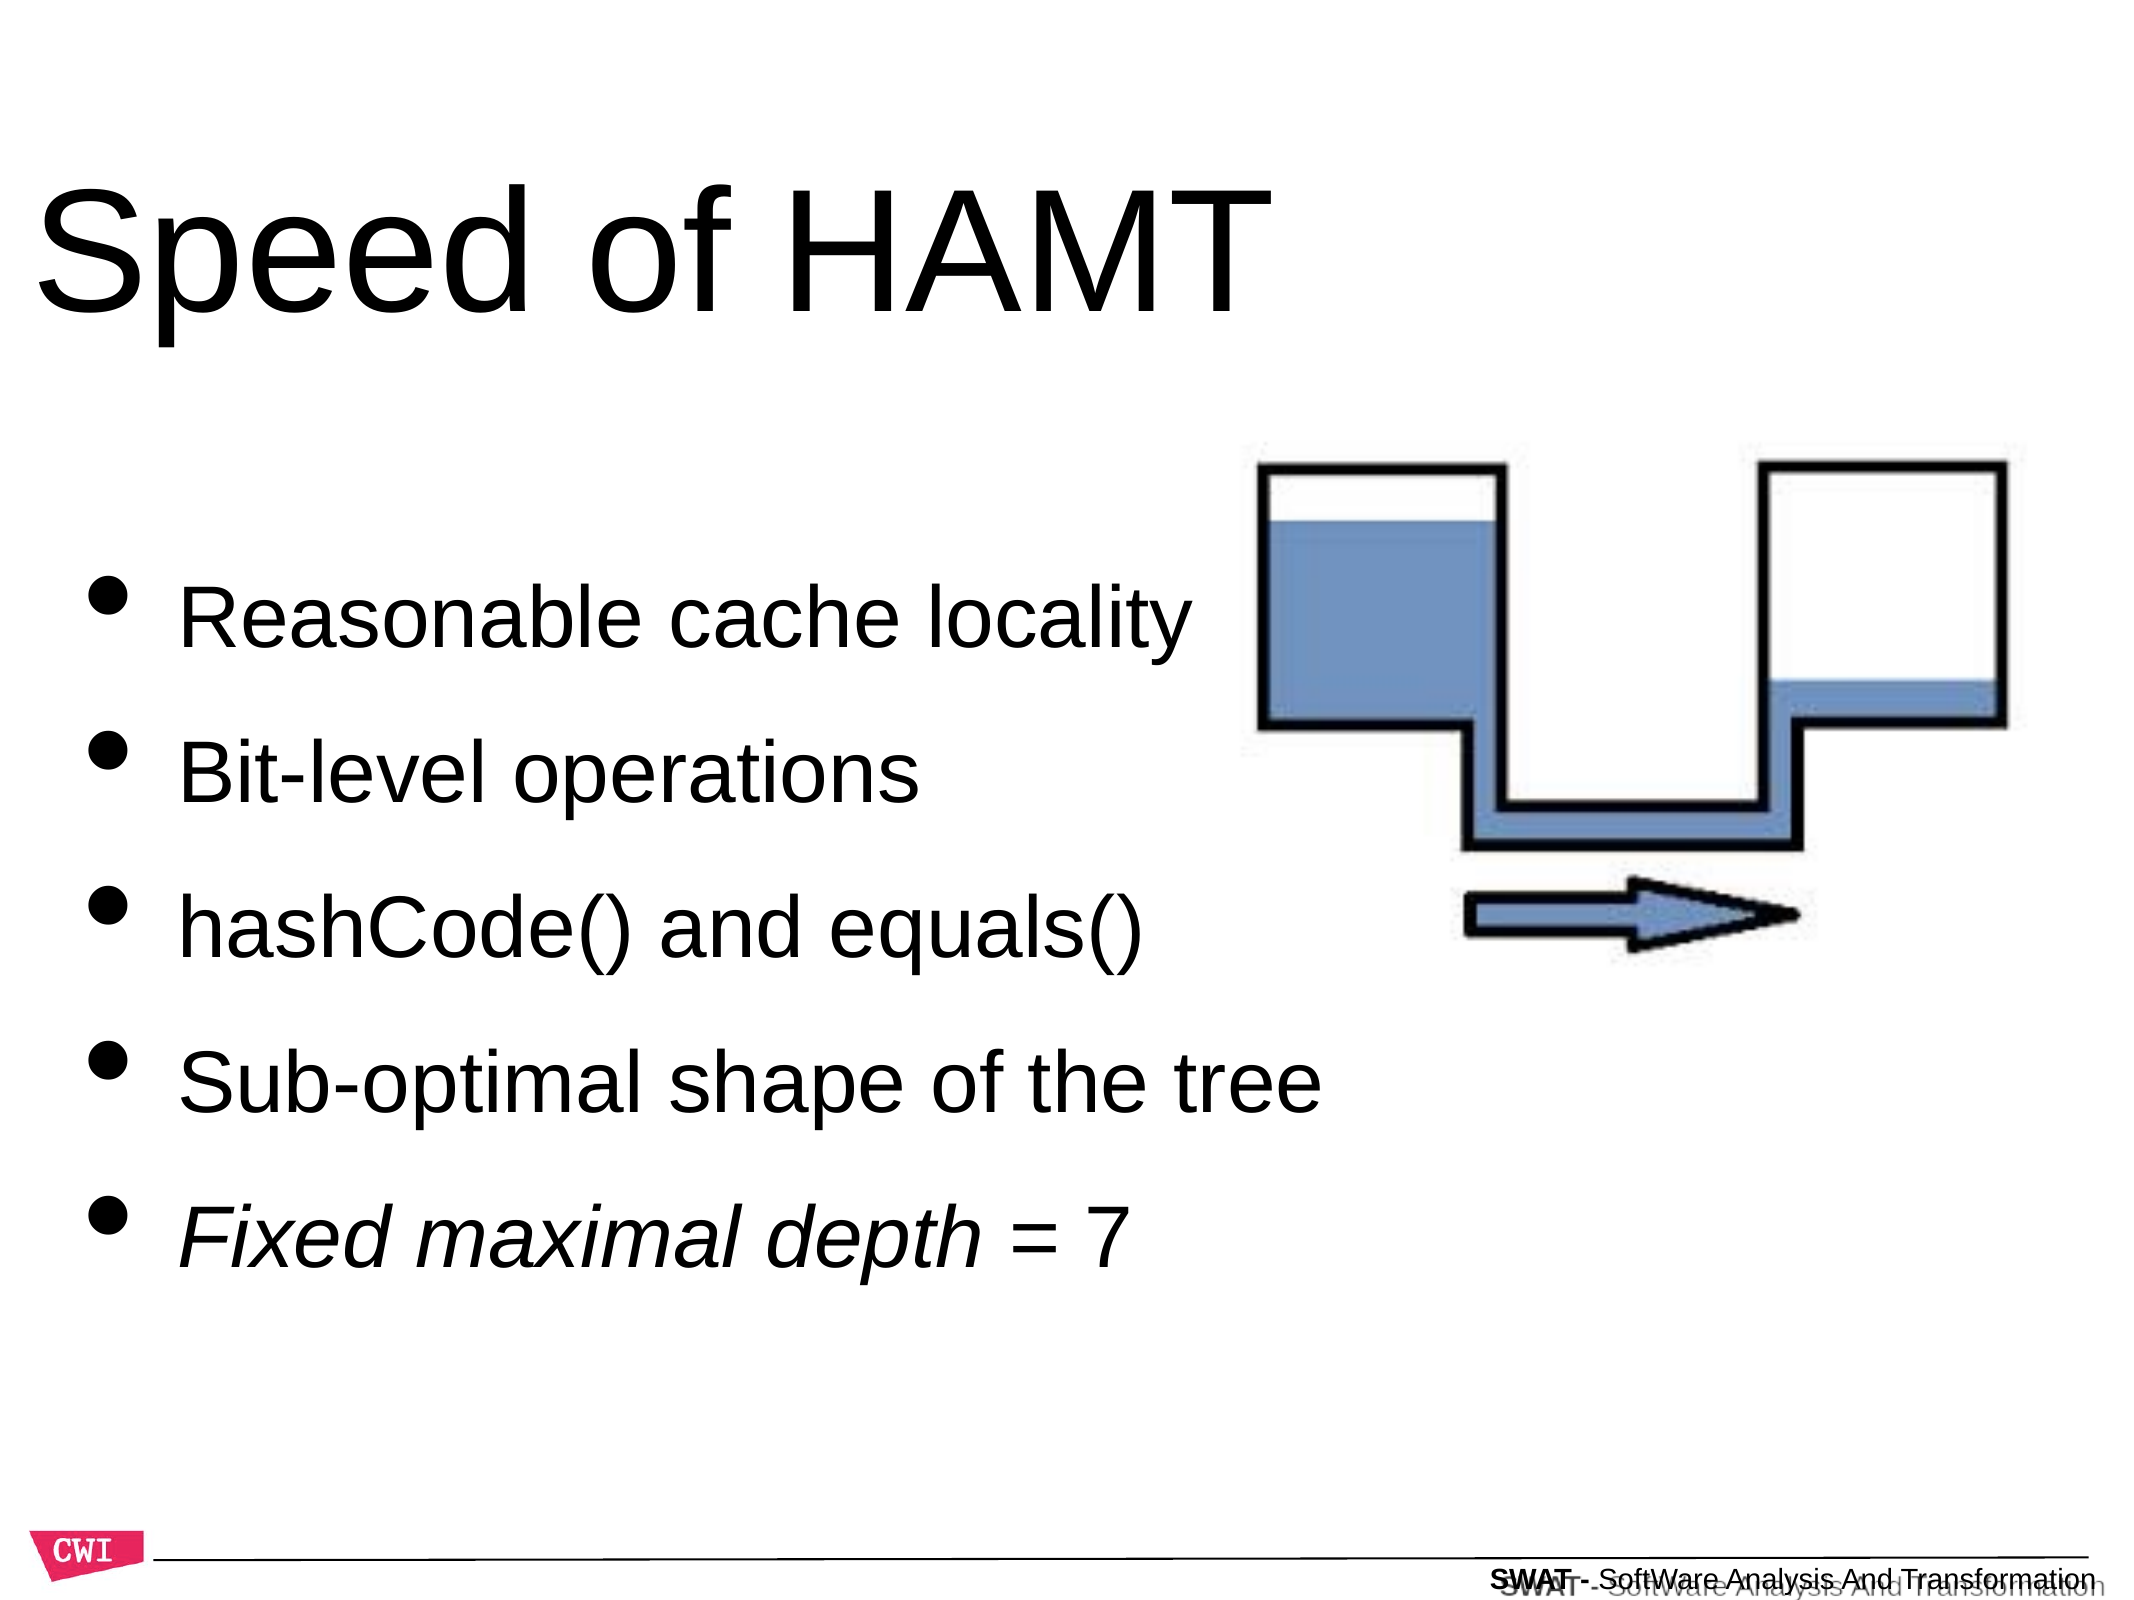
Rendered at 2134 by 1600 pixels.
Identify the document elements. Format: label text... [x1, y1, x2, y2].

title Speed of HAMT [22, 41, 2103, 442]
picture [1216, 417, 2067, 1023]
list Reasonable cache locality Bit-level operations hashCode() and equals() Sub-optimal shape of the tree Fixed maximal depth = 7 [22, 454, 2103, 1392]
picture [16, 1517, 156, 1593]
